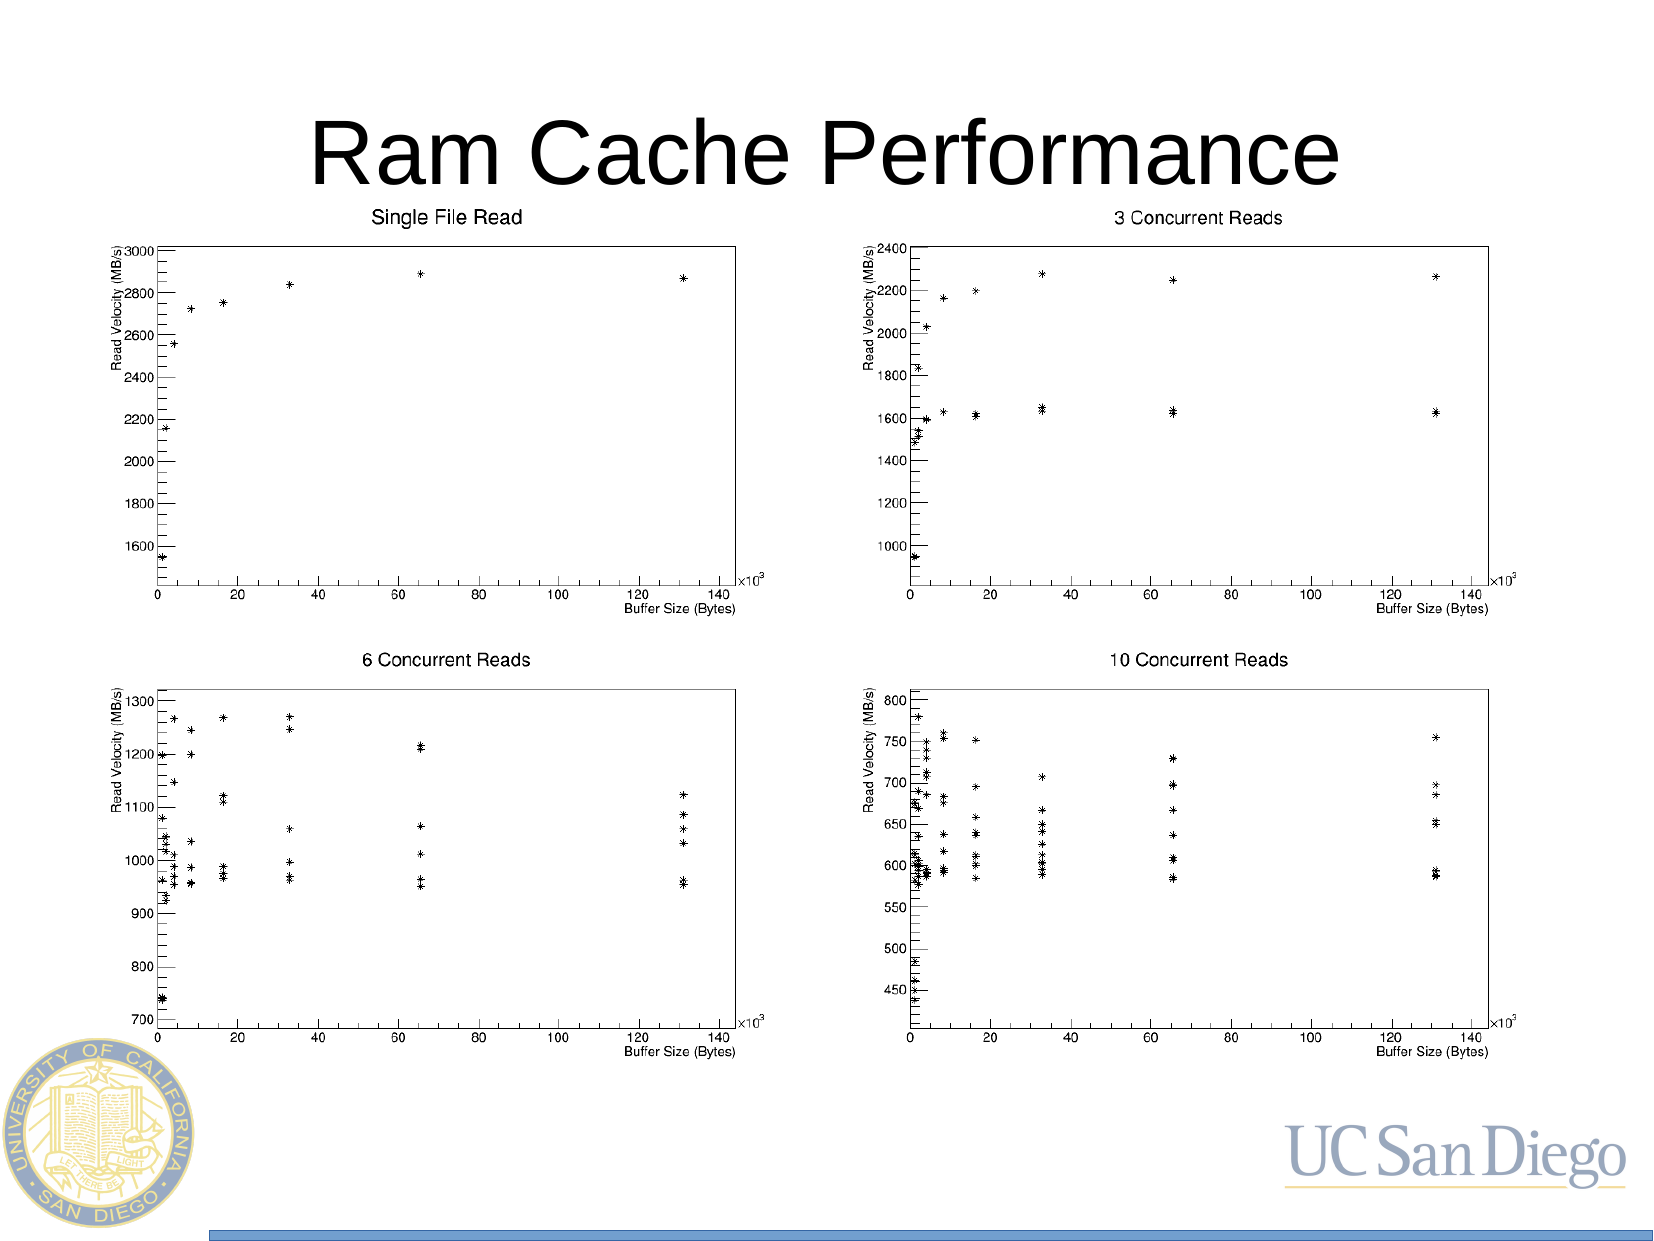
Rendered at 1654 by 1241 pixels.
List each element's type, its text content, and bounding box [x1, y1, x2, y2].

picture [1253, 1089, 1653, 1230]
text_box [209, 1230, 1653, 1241]
title Ram Cache Performance [82, 49, 1571, 257]
picture [0, 195, 1576, 1231]
